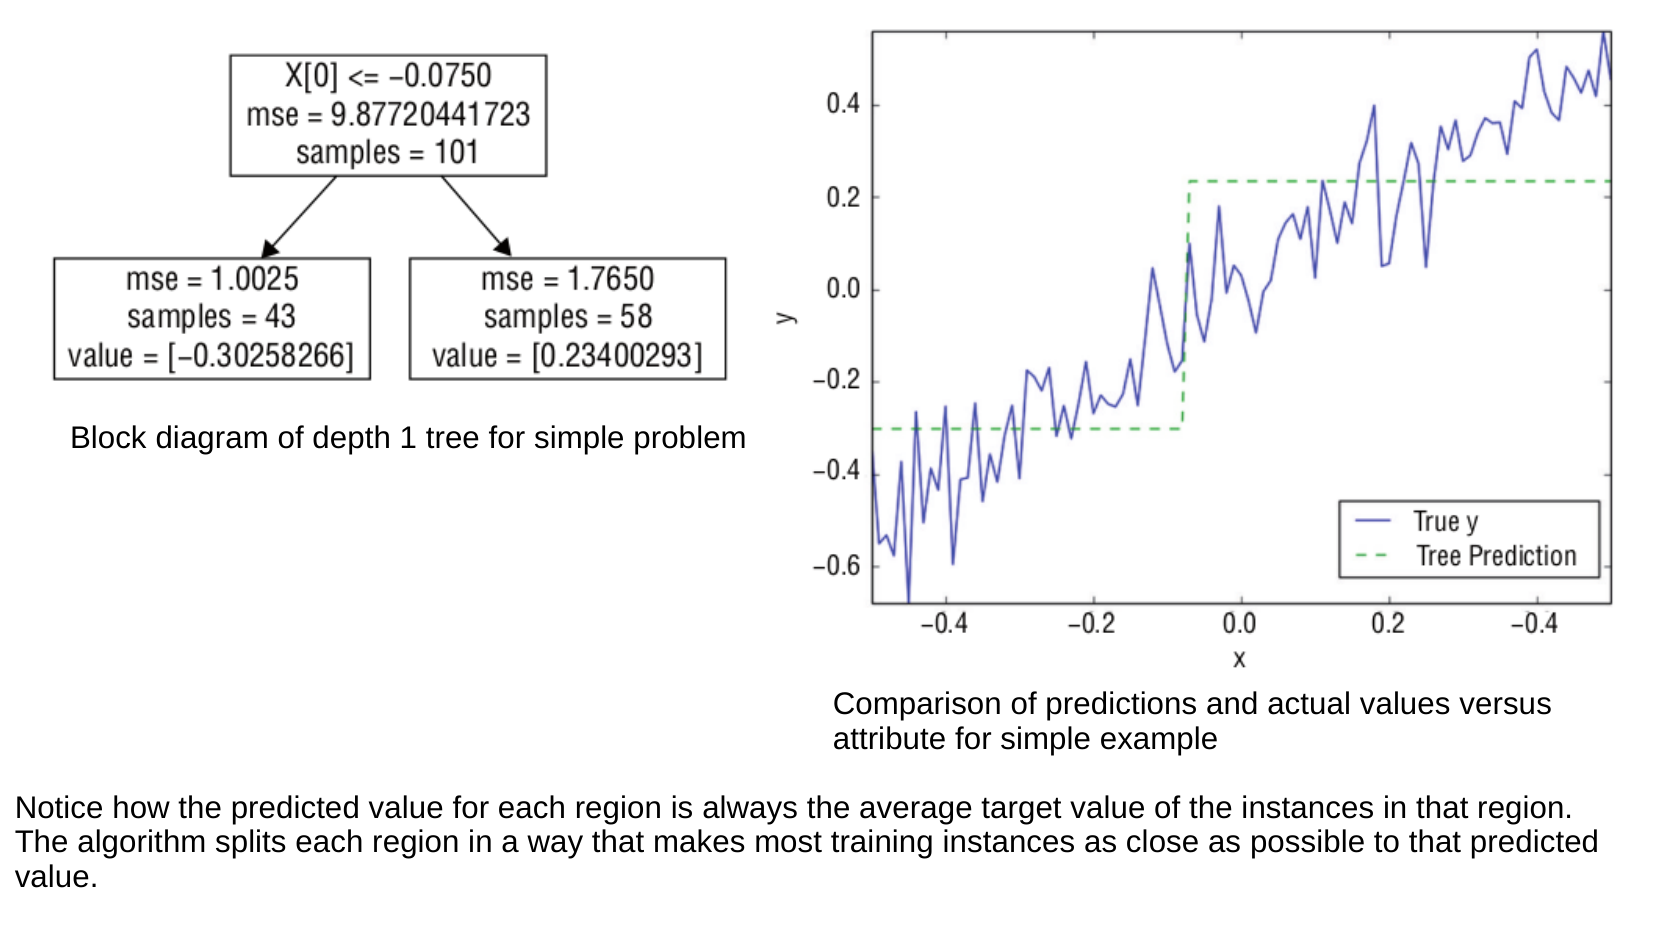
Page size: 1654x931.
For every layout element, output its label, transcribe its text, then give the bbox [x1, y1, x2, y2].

picture [46, 46, 739, 384]
text_box Comparison of predictions and actual values versus attribute for simple example [818, 679, 1625, 764]
text_box Block diagram of depth 1 tree for simple problem [55, 413, 764, 463]
text_box Notice how the predicted value for each region is always the average target value of the instances in that region. The algorithm splits each region in a way that makes most training instances as close as possible to that predicted value. [0, 782, 1625, 931]
picture [761, 22, 1625, 680]
